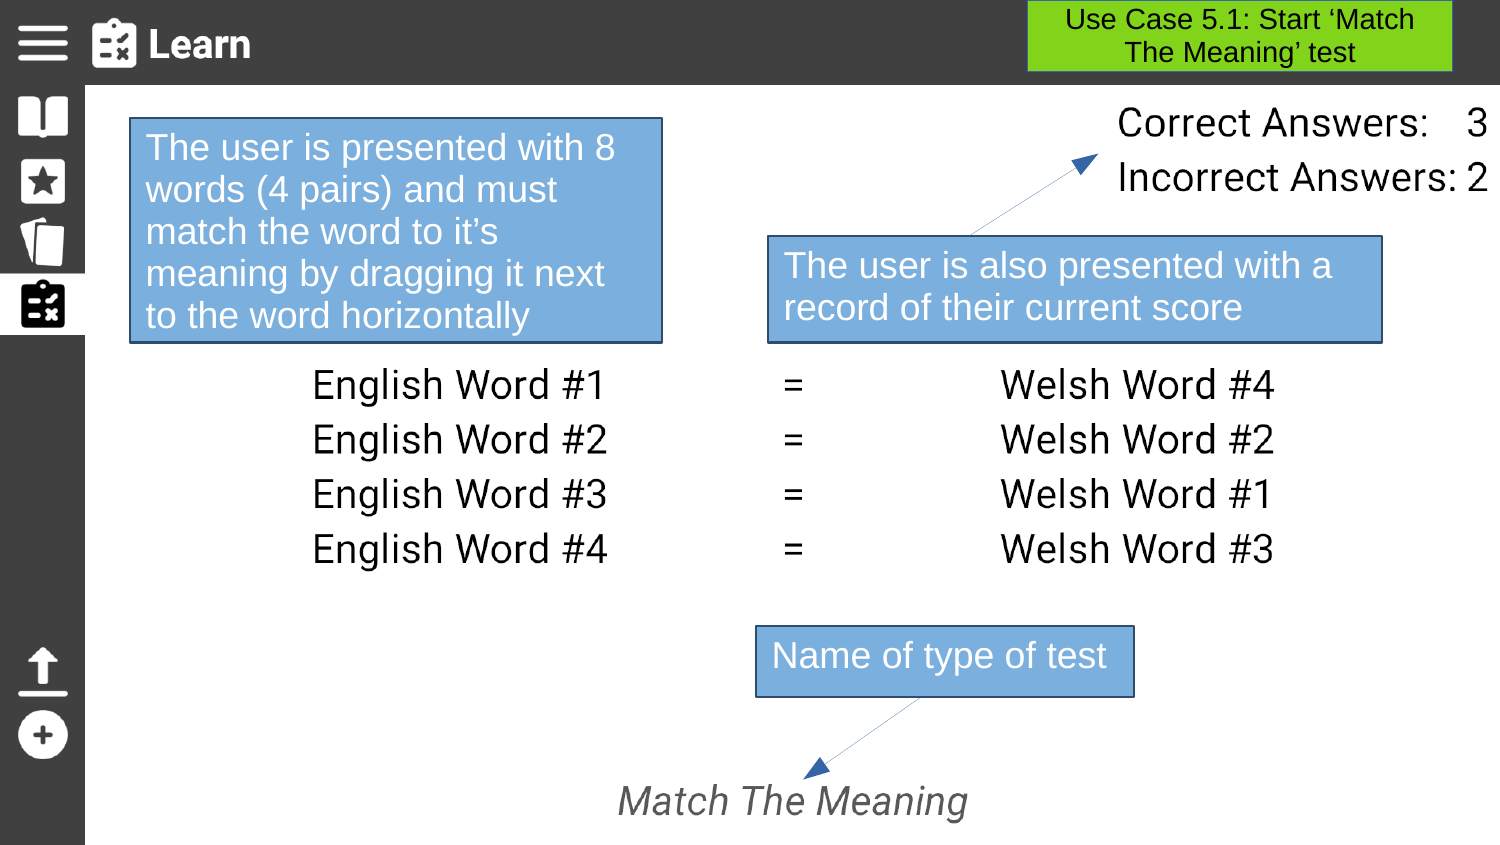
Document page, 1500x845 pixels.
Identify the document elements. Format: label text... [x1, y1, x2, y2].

picture [0, 0, 1500, 845]
text_box Use Case 5.1: Start ‘Match The Meaning’ test [1027, 0, 1453, 72]
text_box The user is also presented with a record of their current score [767, 236, 1382, 343]
text_box The user is presented with 8 words (4 pairs) and must match the word to it’s meaning by dragging it next to the word horizontally [129, 118, 662, 343]
text_box Name of type of test [755, 625, 1134, 697]
